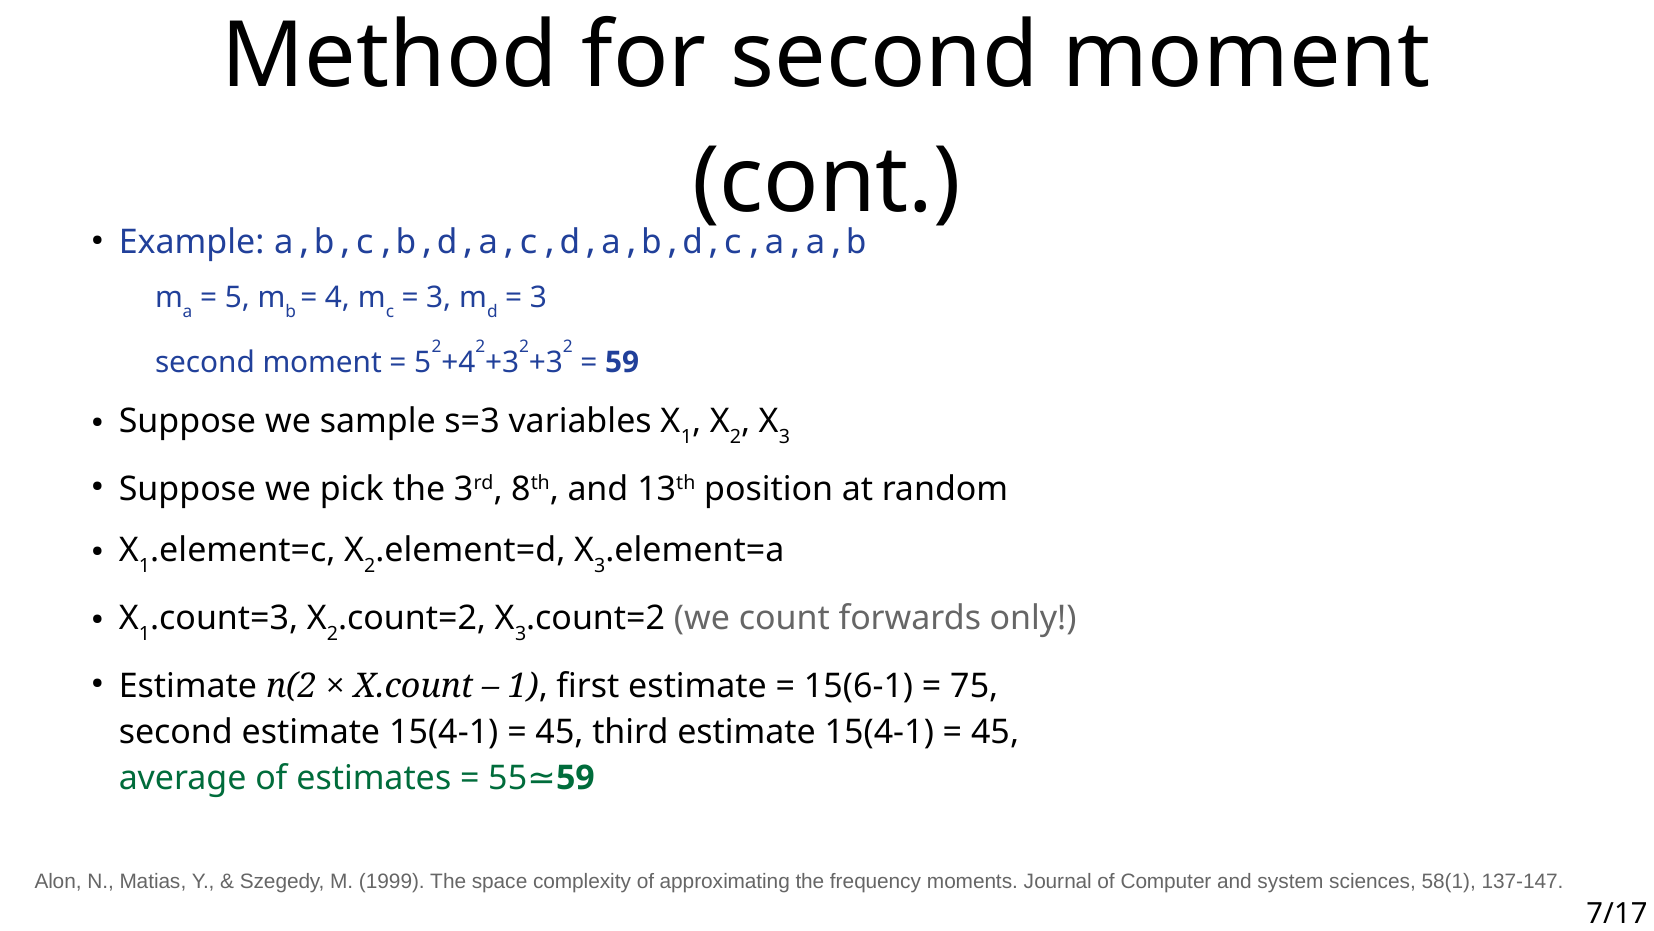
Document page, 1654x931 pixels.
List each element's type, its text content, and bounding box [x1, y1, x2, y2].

list Example: a,b,c,b,d,a,c,d,a,b,d,c,a,a,b ma = 5, mb = 4, mc = 3, md = 3 second moment = 52+42+32+32 = 59 Suppose we sample s=3 variables X1, X2, X3 Suppose we pick the 3rd, 8th, and 13th position at random X1.element=c, X2.element=d, X3.element=a X1.count=3, X2.count=2, X3.count=2 (we count forwards only!) Estimate n(2 × X.count – 1), first estimate = 15(6-1) = 75, second estimate 15(4-1) = 45, third estimate 15(4-1) = 45, average of estimates = 55≃59 [82, 217, 1571, 808]
text_box Alon, N., Matias, Y., & Szegedy, M. (1999). The space complexity of approximating the frequency moments. Journal of Computer and system sciences, 58(1), 137-147. [19, 862, 1579, 901]
title Method for second moment (cont.) [82, 1, 1571, 217]
